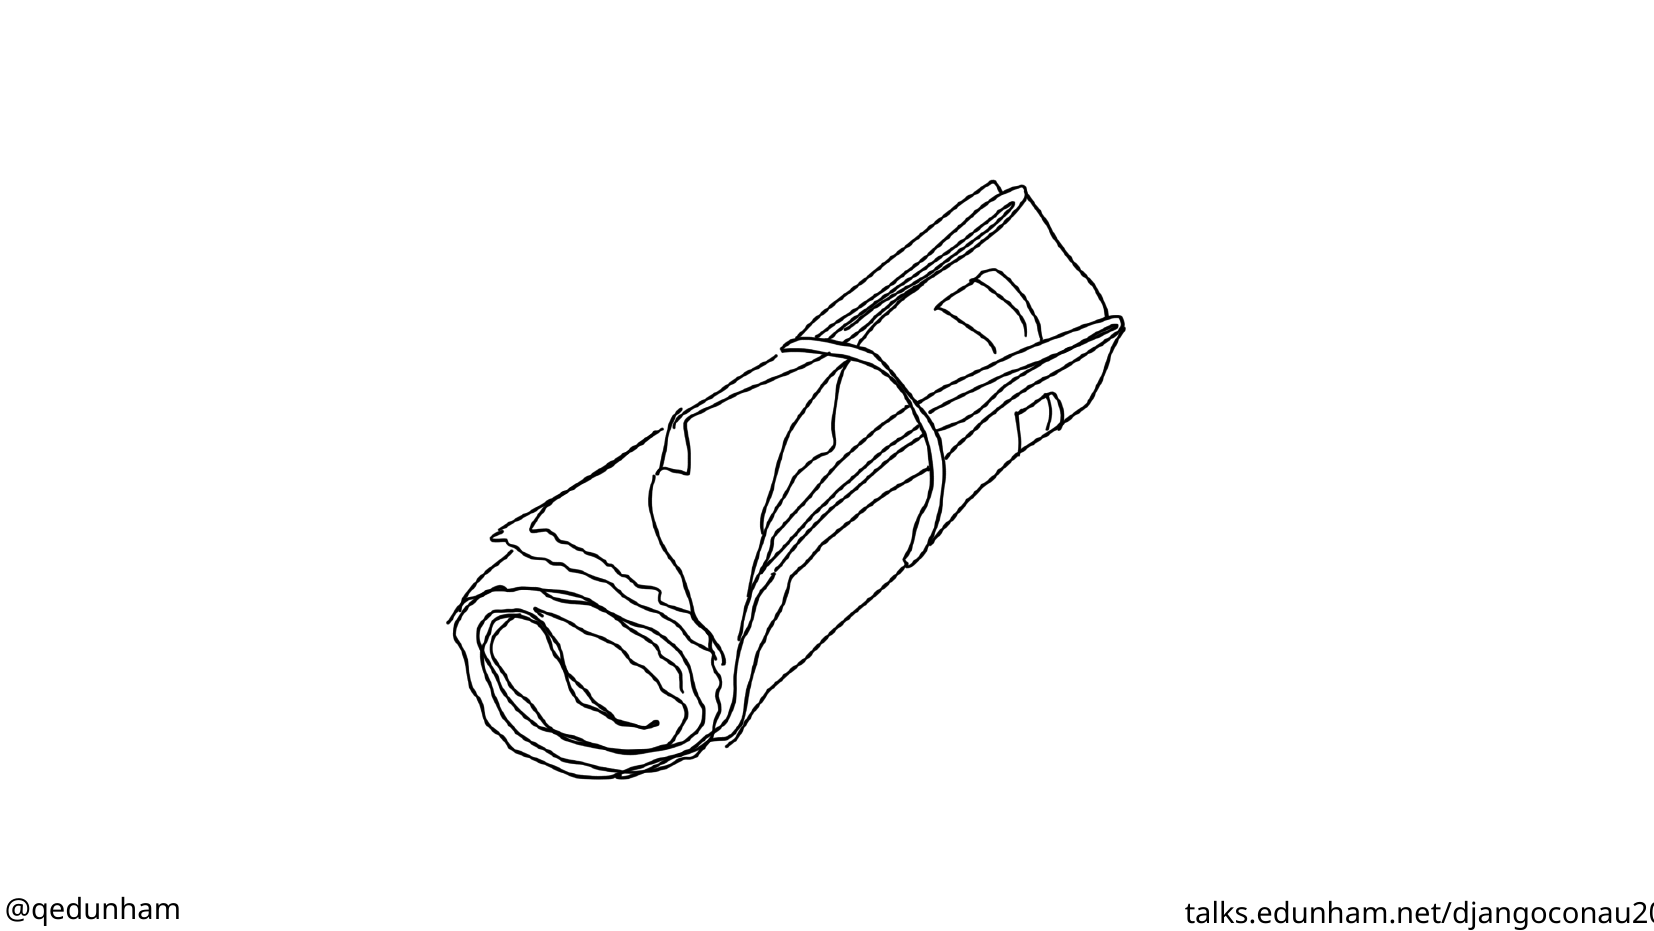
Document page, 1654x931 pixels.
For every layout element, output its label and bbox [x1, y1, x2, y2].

picture [446, 179, 1126, 780]
